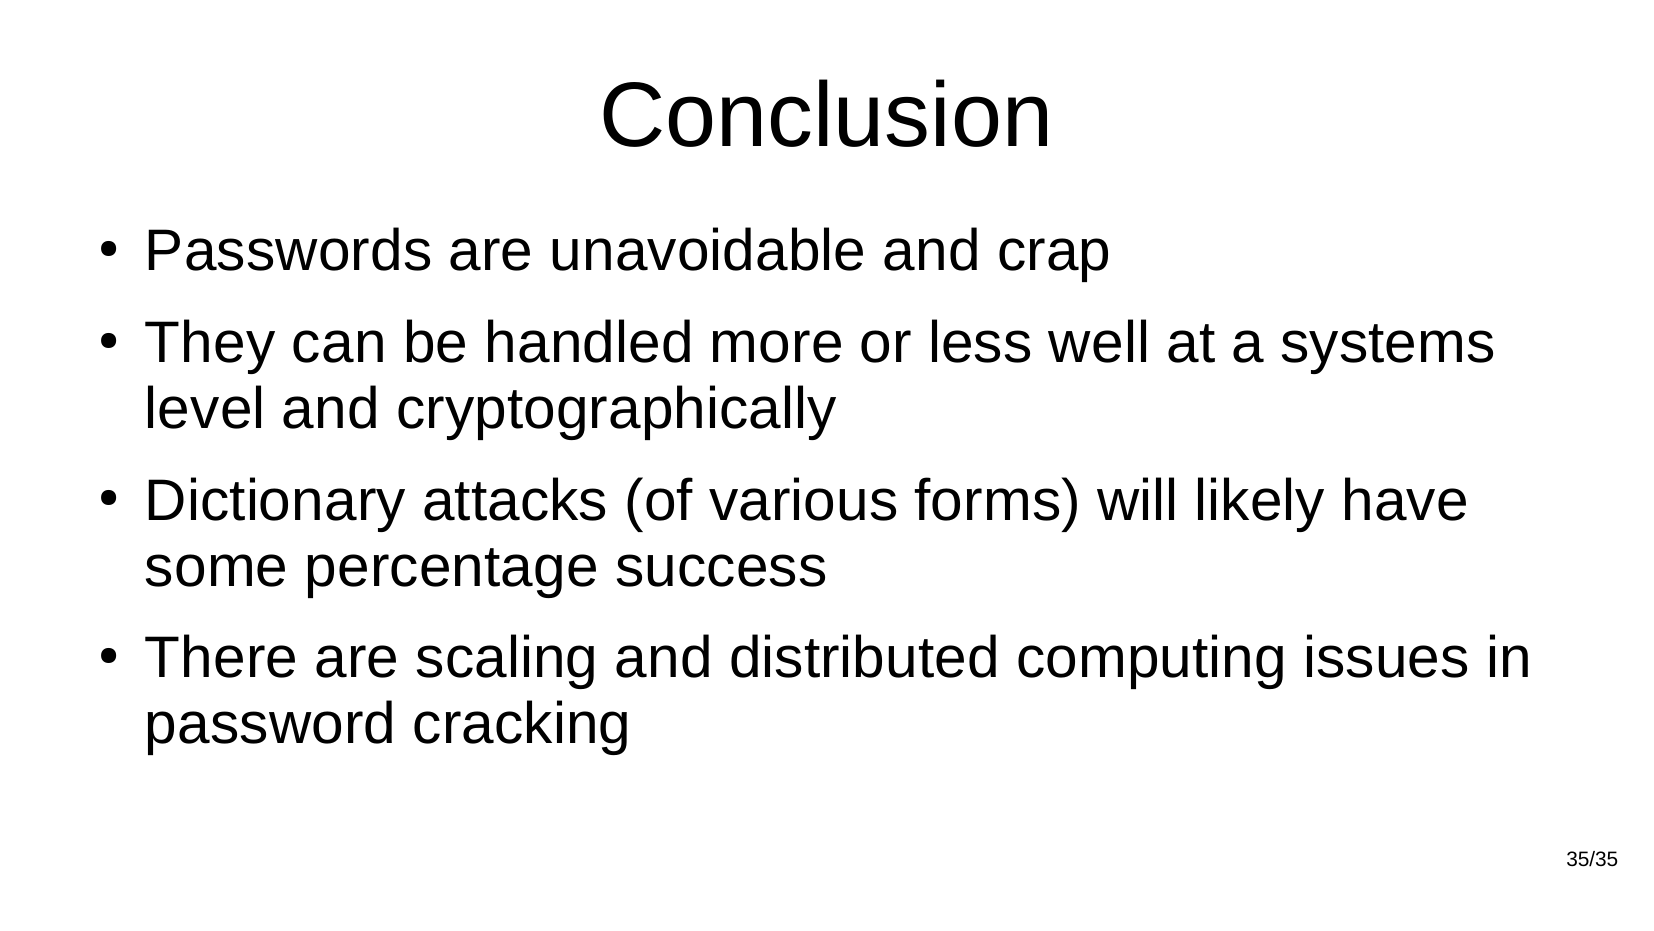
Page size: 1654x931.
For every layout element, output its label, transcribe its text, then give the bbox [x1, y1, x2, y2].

list Passwords are unavoidable and crap They can be handled more or less well at a systems level and cryptographically Dictionary attacks (of various forms) will likely have some percentage success There are scaling and distributed computing issues in password cracking [82, 217, 1571, 758]
title Conclusion [82, 37, 1571, 193]
